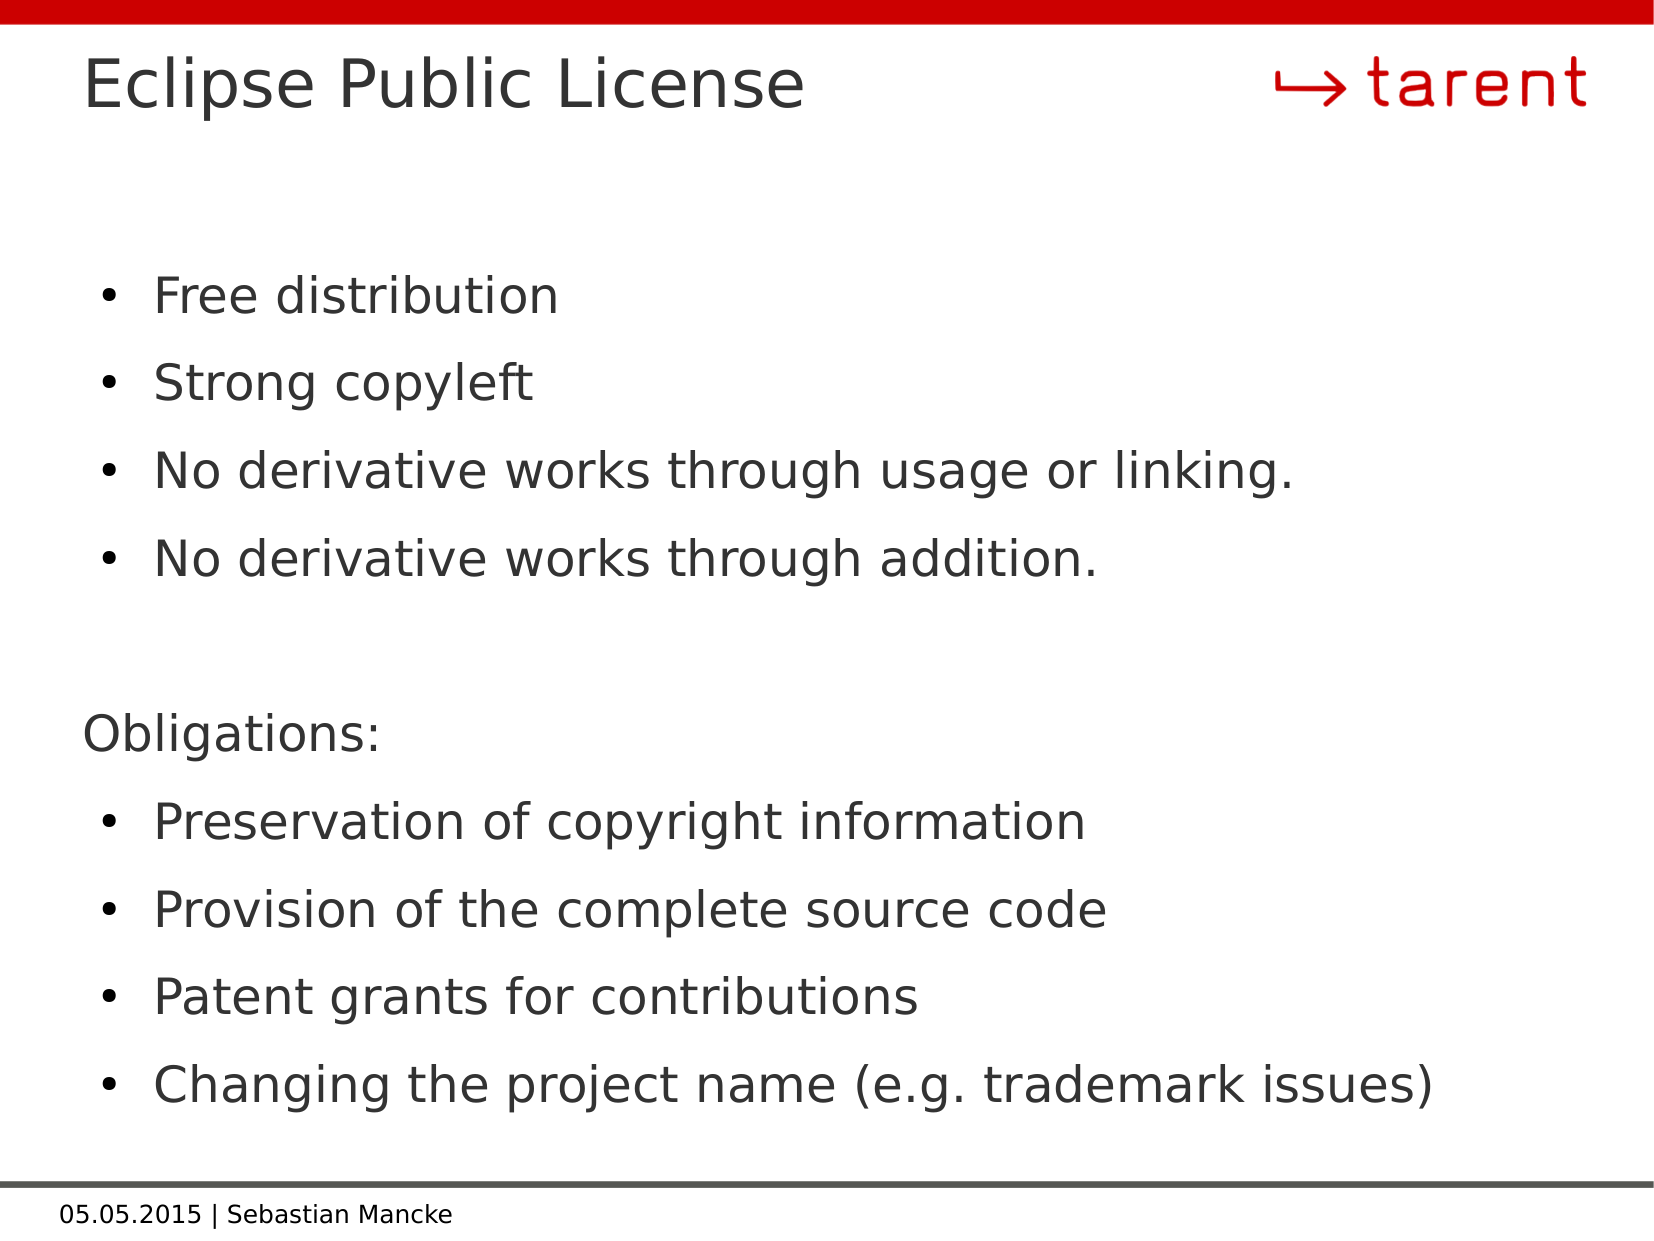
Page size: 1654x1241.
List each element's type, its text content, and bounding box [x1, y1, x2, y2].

picture [1571, 51, 1612, 120]
picture [0, 0, 1654, 26]
list Free distribution Strong copyleft No derivative works through usage or linking. No derivative works through addition. Obligations: Preservation of copyright information Provision of the complete source code Patent grants for contributions Changing the project name (e.g. trademark issues) [82, 266, 1571, 1118]
title Eclipse Public License [82, 35, 1571, 134]
picture [0, 1181, 1654, 1188]
